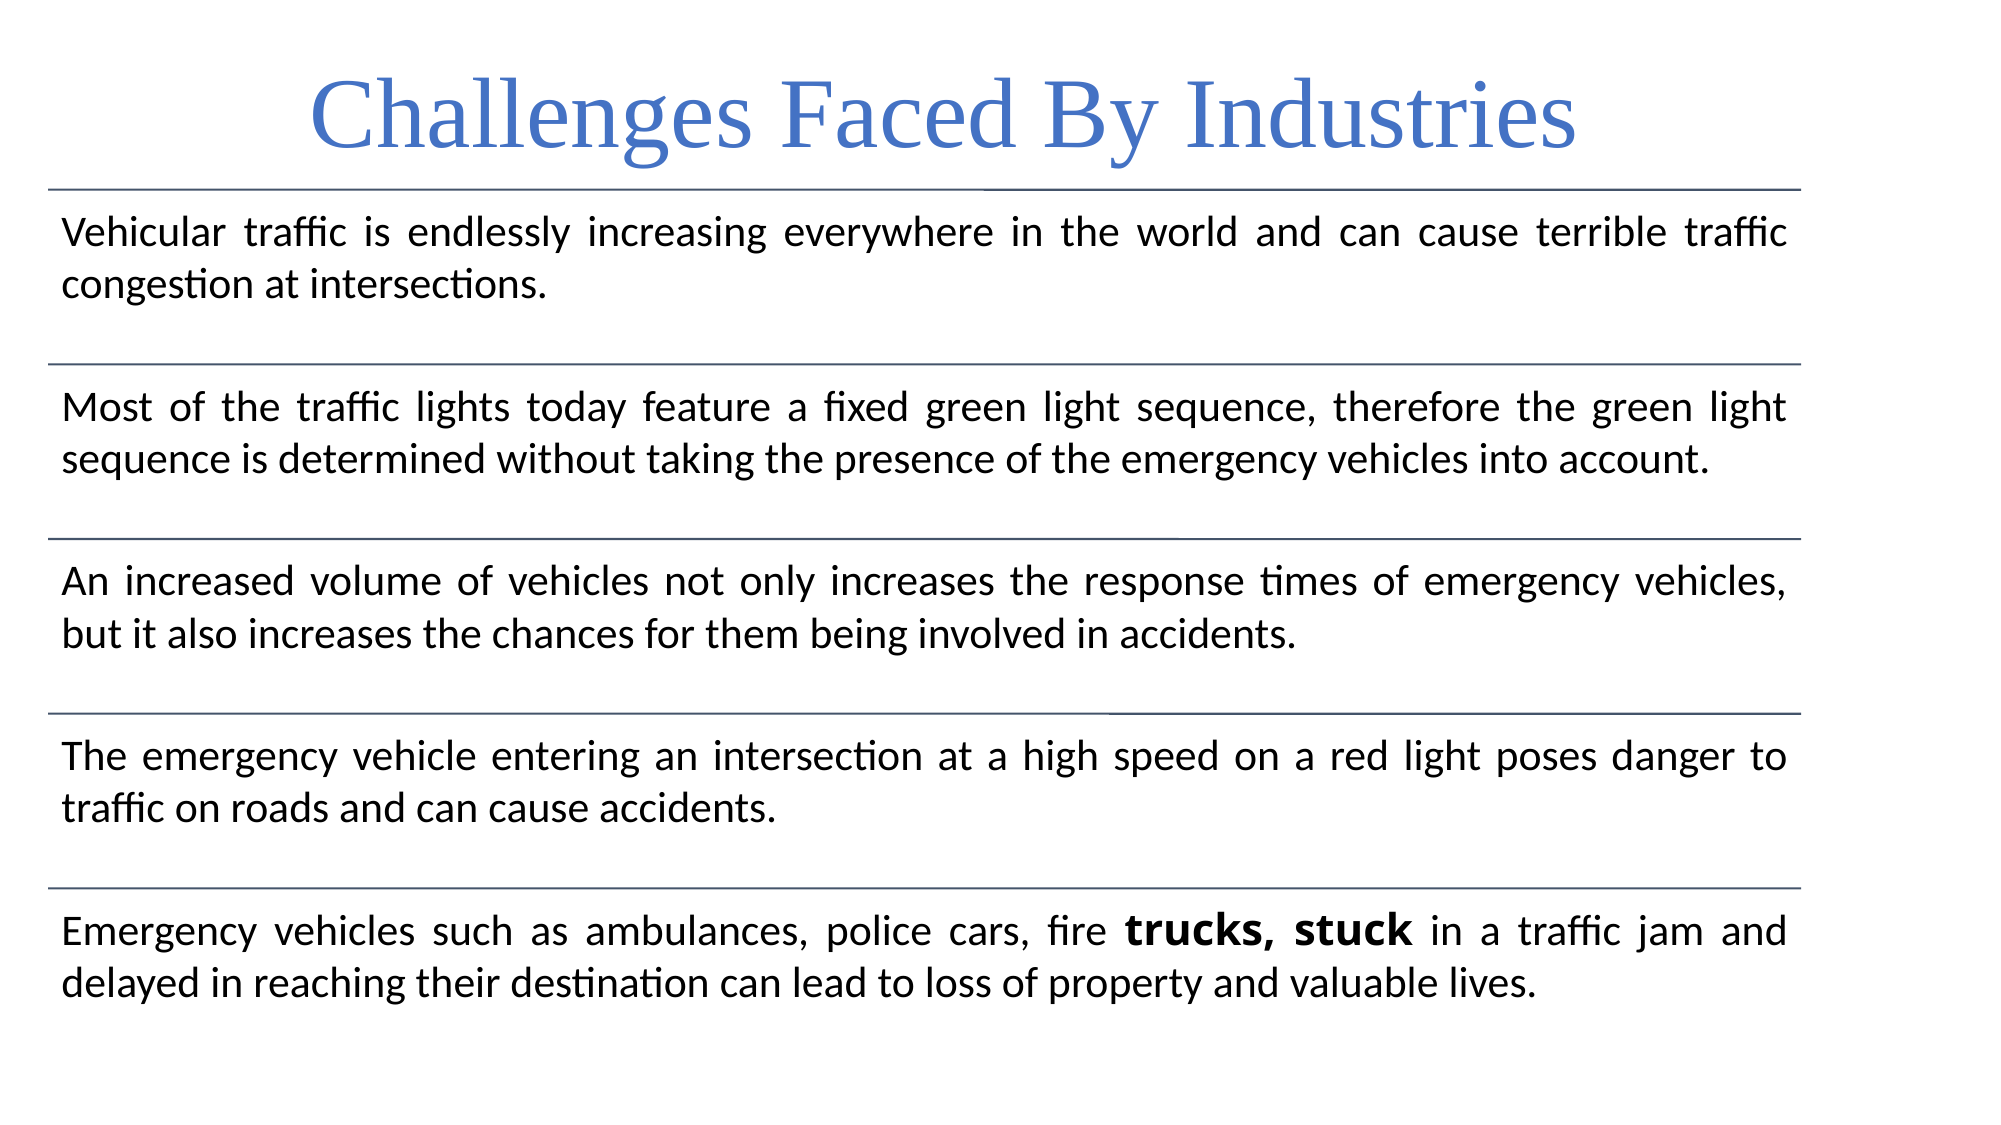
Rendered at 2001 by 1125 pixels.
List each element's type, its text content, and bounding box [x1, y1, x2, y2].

text_box Vehicular traffic is endlessly increasing everywhere in the world and can cause terrible traffic congestion at intersections. [48, 189, 1802, 363]
text_box Challenges Faced By Industries [295, 51, 1595, 178]
text_box An increased volume of vehicles not only increases the response times of emergency vehicles, but it also increases the chances for them being involved in accidents. [48, 538, 1802, 712]
text_box The emergency vehicle entering an intersection at a high speed on a red light poses danger to traffic on roads and can cause accidents. [48, 713, 1802, 887]
text_box Most of the traffic lights today feature a fixed green light sequence, therefore the green light sequence is determined without taking the presence of the emergency vehicles into account. [48, 364, 1802, 538]
text_box Emergency vehicles such as ambulances, police cars, fire trucks, stuck in a traffic jam and delayed in reaching their destination can lead to loss of property and valuable lives. [48, 888, 1802, 1063]
